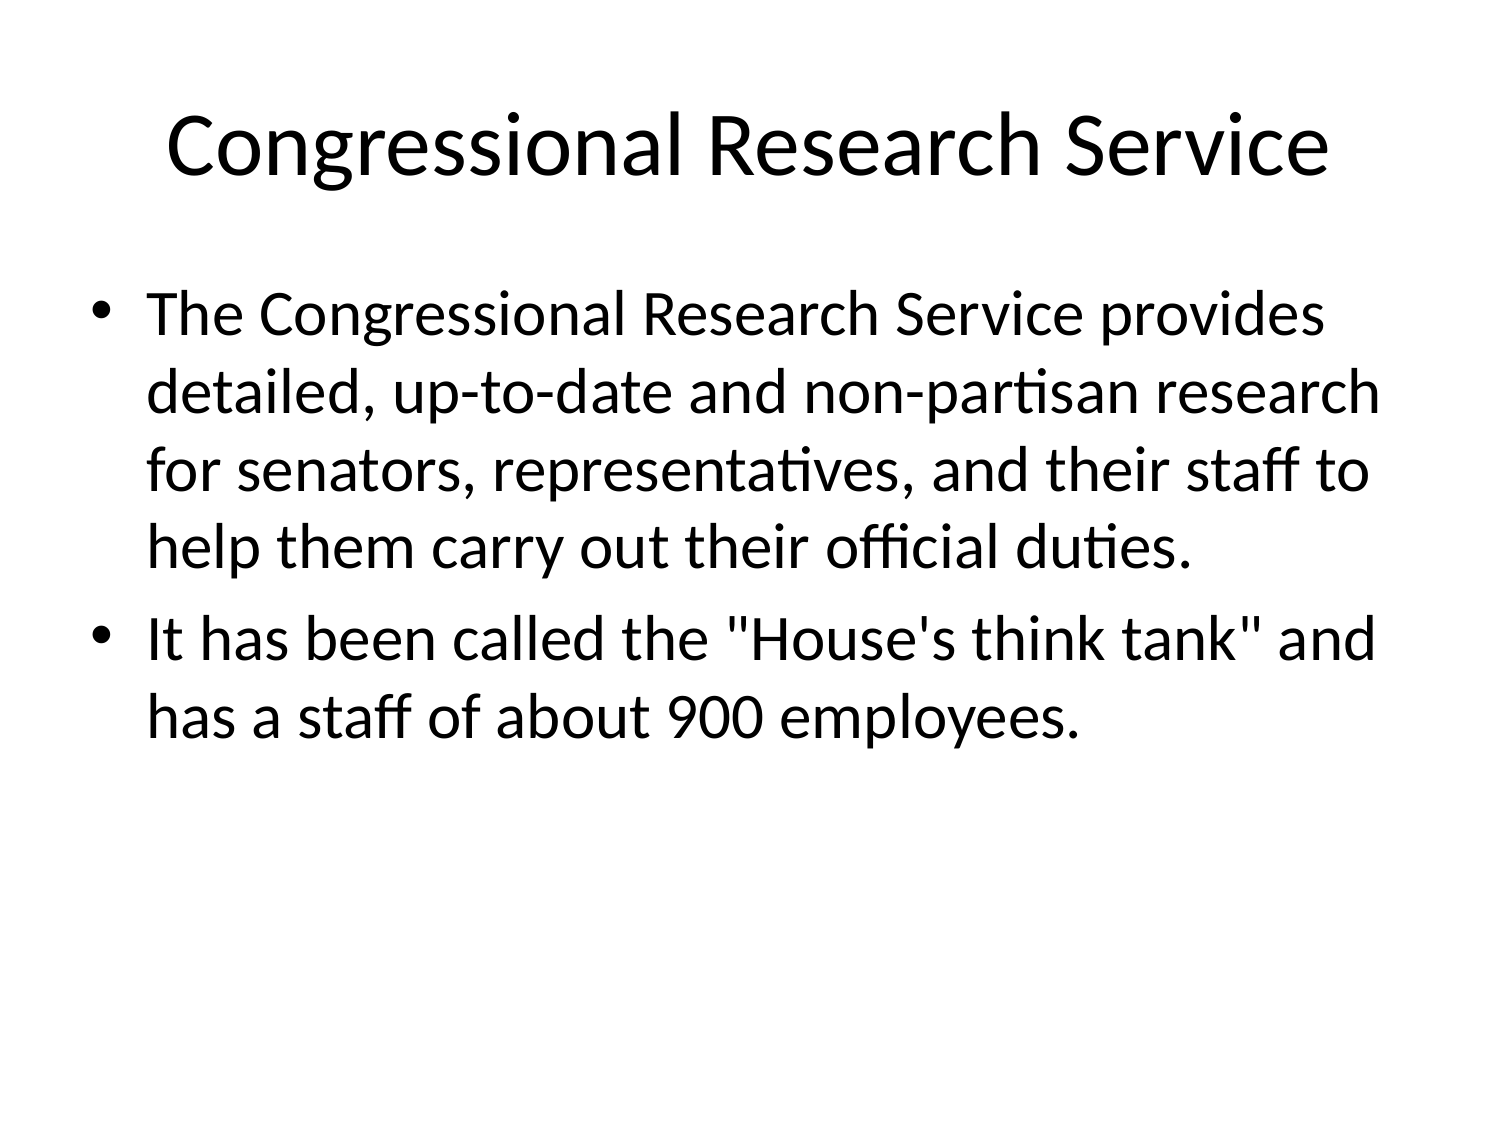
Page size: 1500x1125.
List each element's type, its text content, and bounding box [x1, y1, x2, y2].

list The Congressional Research Service provides detailed, up-to-date and non-partisan research for senators, representatives, and their staff to help them carry out their official duties. It has been called the "House's think tank" and has a staff of about 900 employees. [75, 262, 1425, 1005]
title Congressional Research Service [75, 45, 1425, 233]
